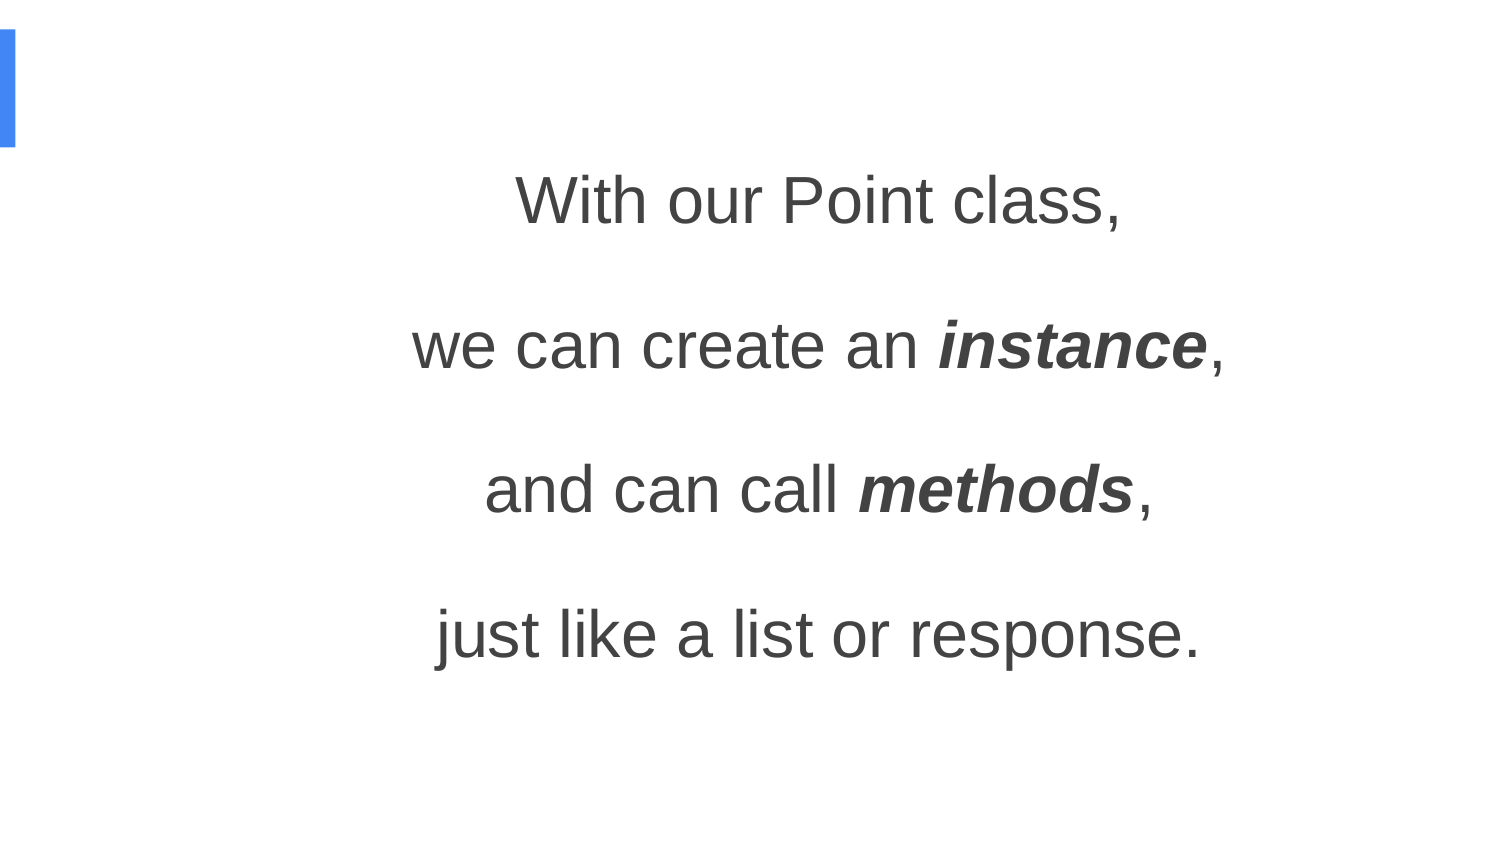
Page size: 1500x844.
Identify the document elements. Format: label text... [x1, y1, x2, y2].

list With our Point class, we can create an instance, and can call methods, just like a list or response. [301, 101, 1338, 687]
